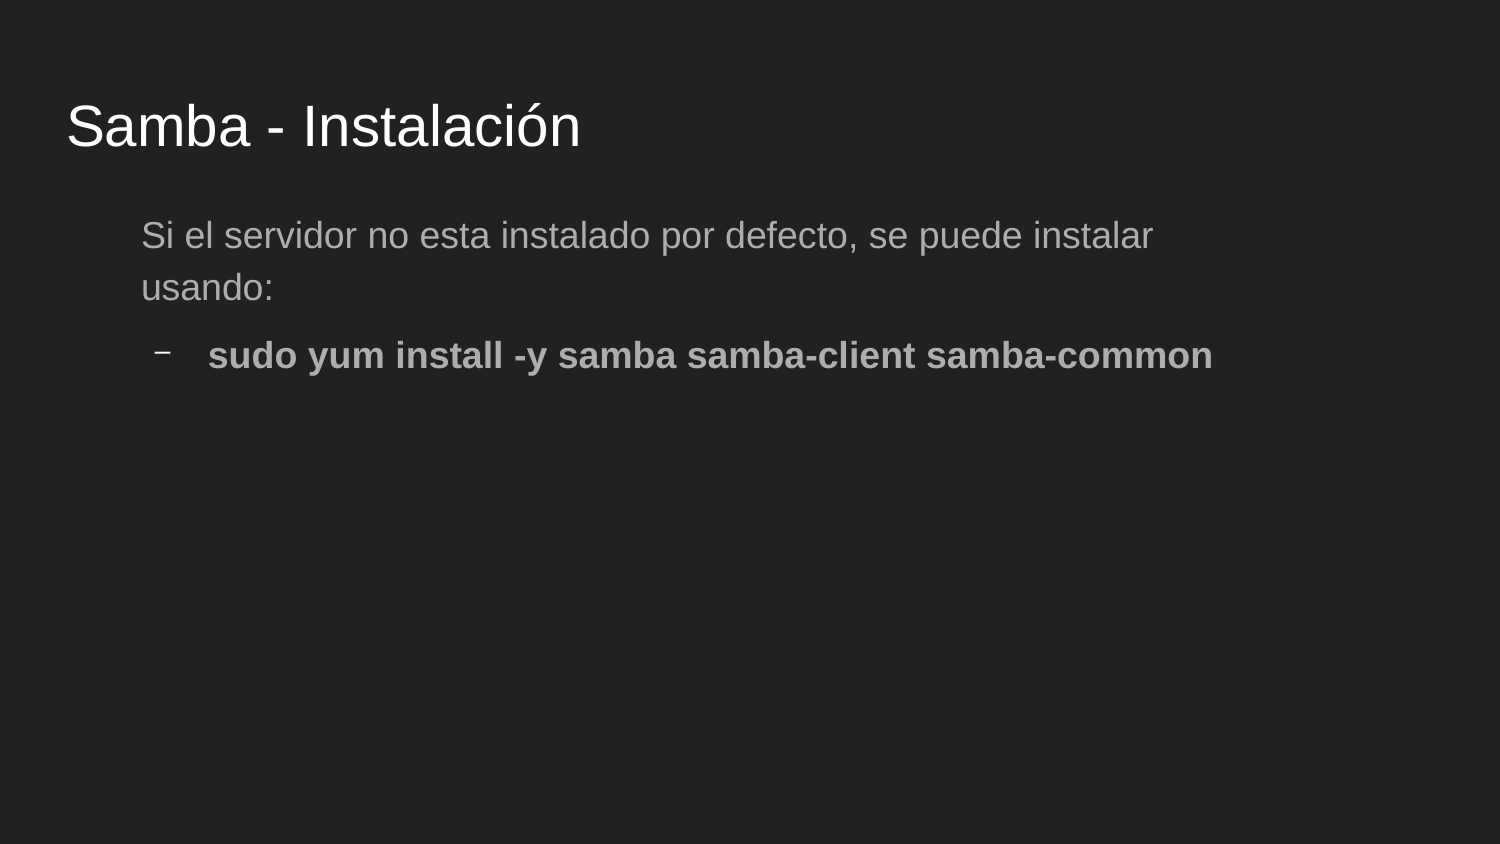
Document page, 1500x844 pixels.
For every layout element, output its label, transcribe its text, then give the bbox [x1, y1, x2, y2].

list Si el servidor no esta instalado por defecto, se puede instalar usando: sudo yum install -y samba samba-client samba-common [51, 189, 1261, 750]
title Samba - Instalación [51, 72, 1449, 167]
